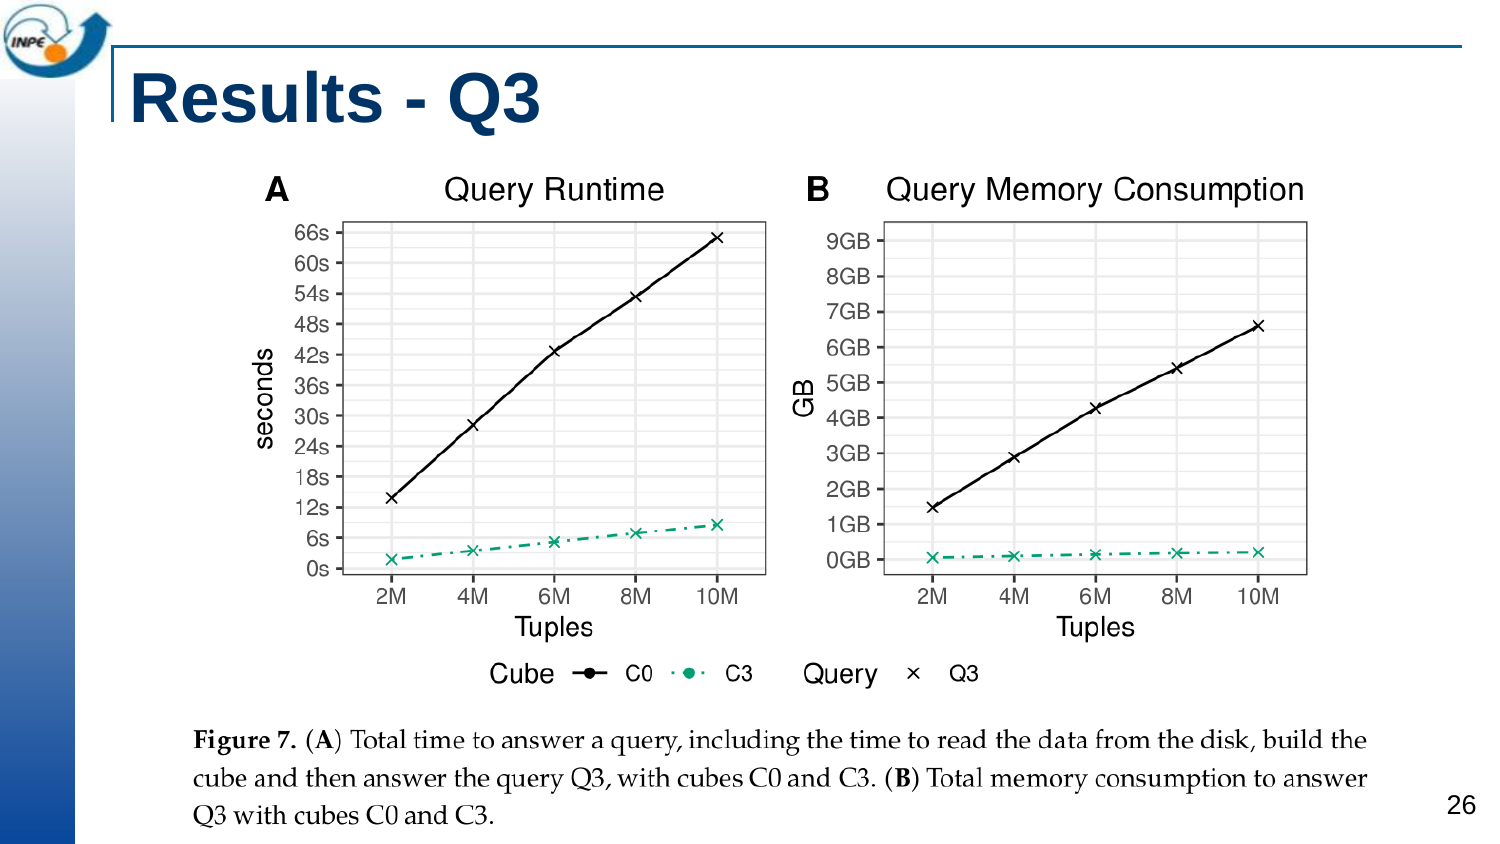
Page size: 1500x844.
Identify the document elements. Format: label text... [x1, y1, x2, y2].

picture [0, 0, 113, 79]
title Results - Q3 [112, 46, 1450, 141]
picture [164, 140, 1370, 844]
slide_number <number> [1403, 779, 1494, 844]
